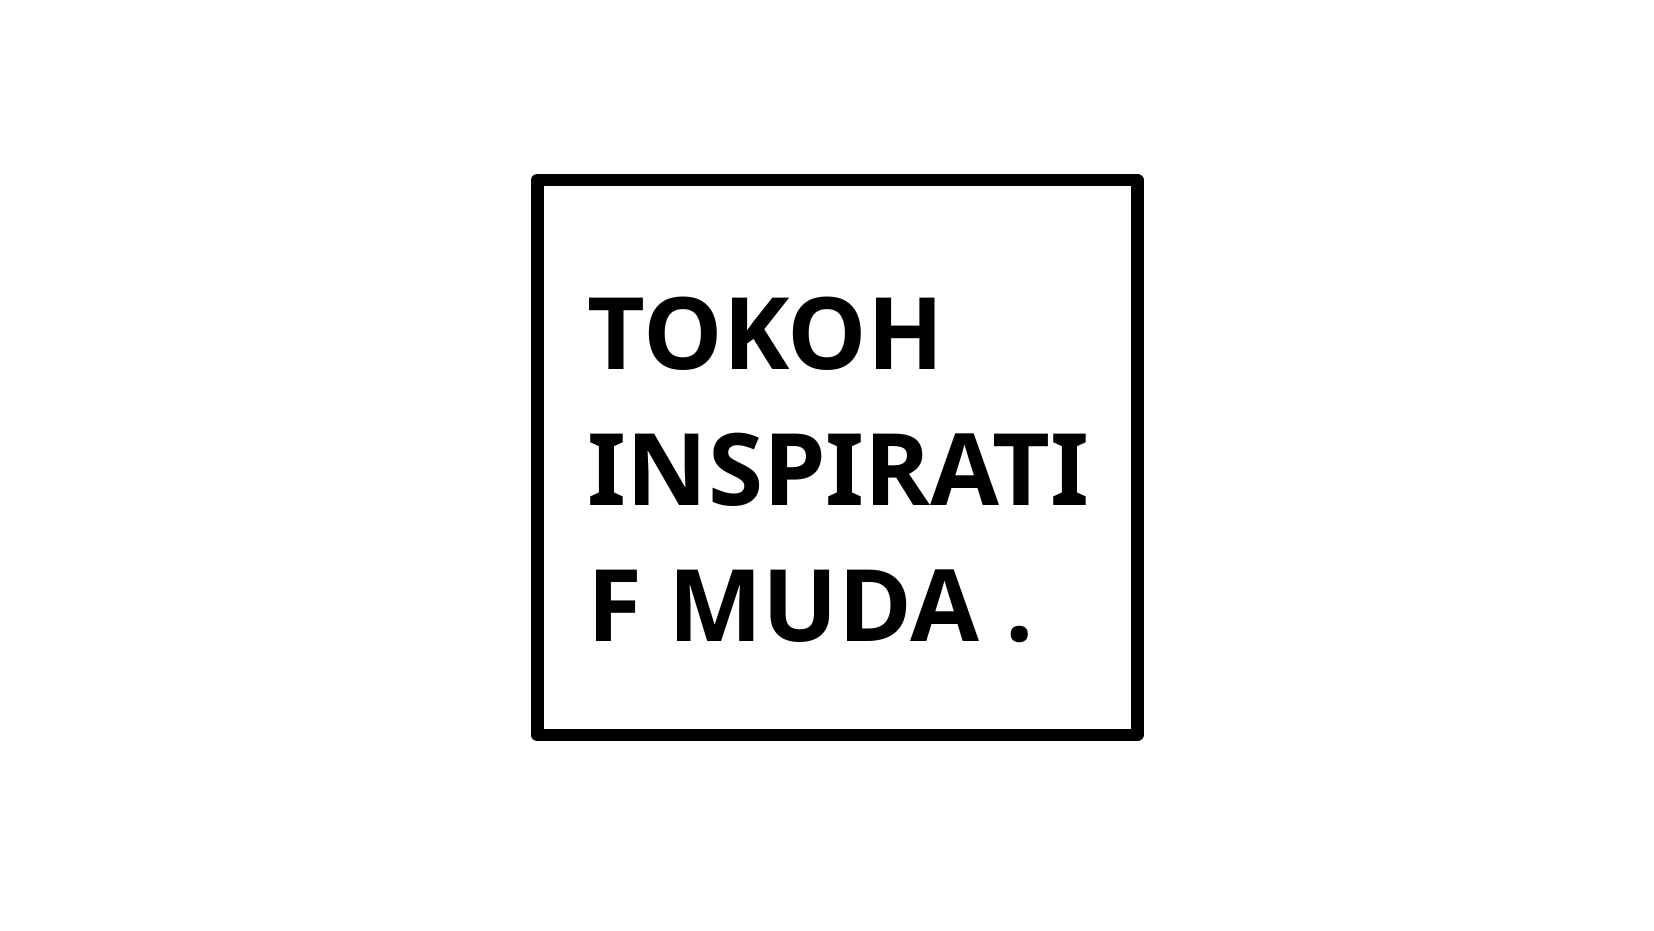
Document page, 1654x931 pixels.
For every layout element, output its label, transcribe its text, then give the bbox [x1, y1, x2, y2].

text_box TOKOH INSPIRATIF MUDA . [573, 255, 1114, 706]
